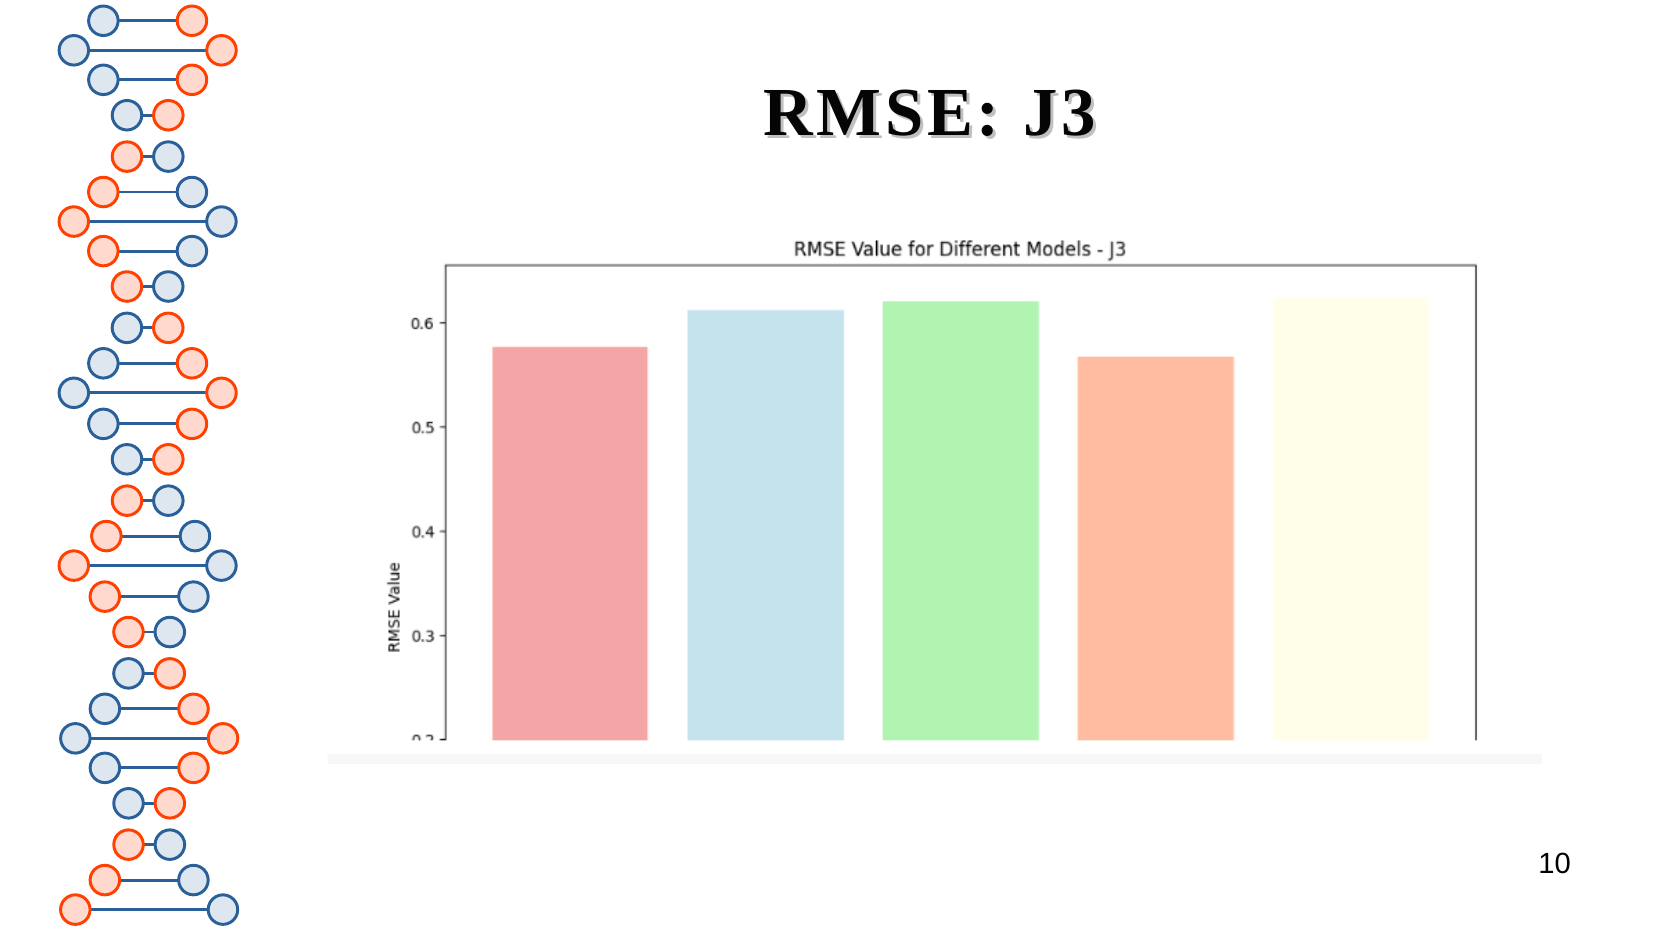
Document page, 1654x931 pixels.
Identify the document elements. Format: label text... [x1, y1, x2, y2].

title RMSE: J3 [265, 35, 1595, 189]
picture [318, 224, 1542, 764]
